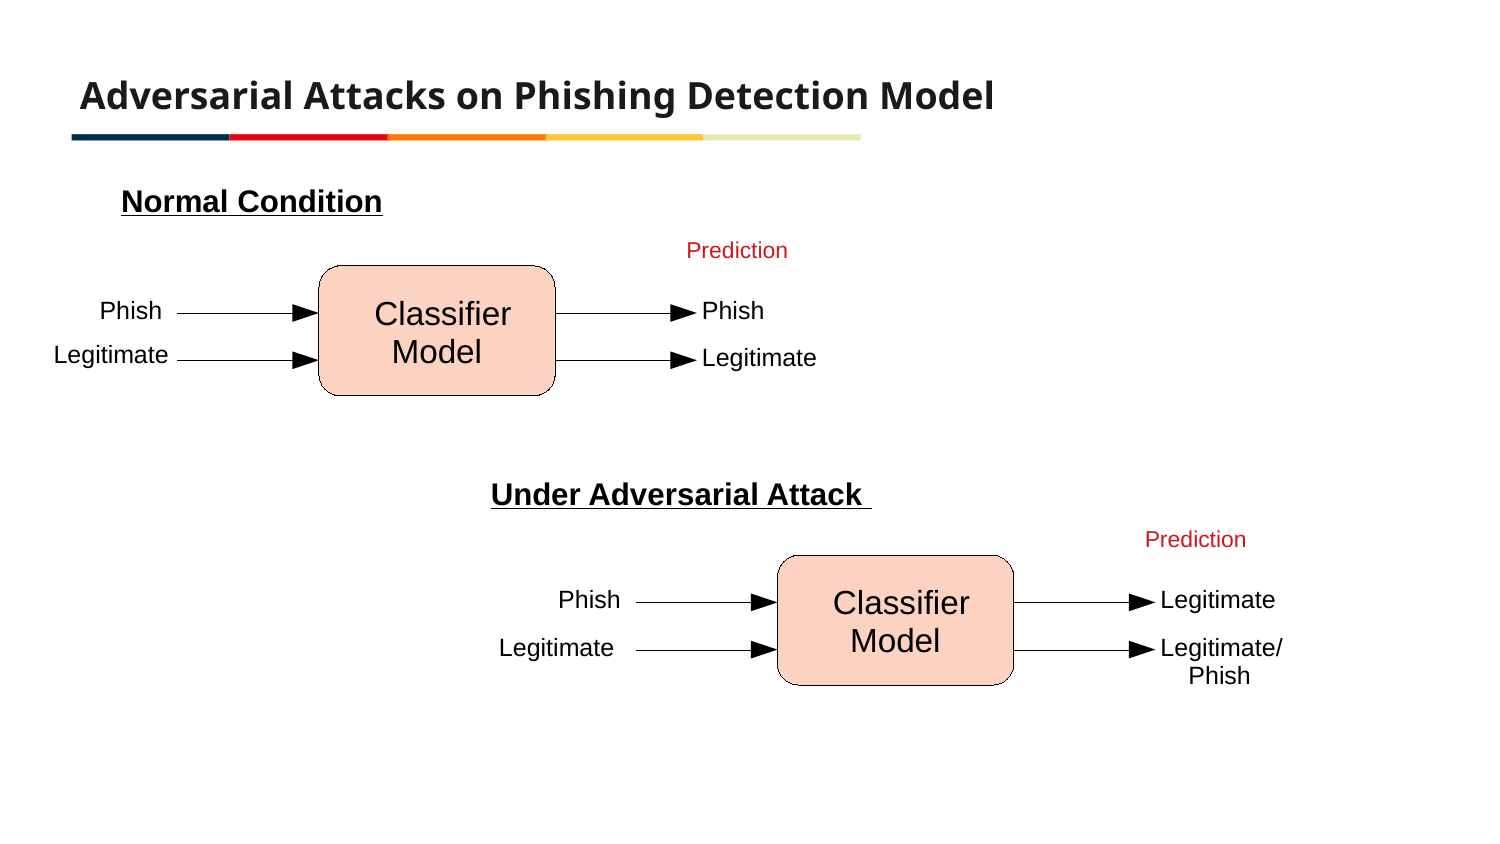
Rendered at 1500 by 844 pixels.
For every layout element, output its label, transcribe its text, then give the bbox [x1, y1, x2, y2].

text_box Legitimate [1145, 578, 1292, 622]
text_box Legitimate [484, 626, 638, 697]
text_box Normal Condition [106, 177, 398, 239]
text_box Phish [687, 289, 780, 333]
text_box Classifier Model [777, 555, 1014, 686]
text_box Under Adversarial Attack [476, 470, 898, 590]
text_box Prediction [1130, 519, 1262, 561]
text_box Legitimate [687, 336, 841, 408]
text_box Phish [84, 289, 178, 333]
text_box Classifier Model [318, 265, 556, 396]
text_box Legitimate/ Phish [1145, 626, 1300, 697]
text_box Phish [543, 590, 636, 622]
picture [70, 130, 875, 142]
text_box Prediction [671, 230, 804, 271]
text_box Legitimate [38, 333, 193, 405]
text_box Adversarial Attacks on Phishing Detection Model [64, 64, 1170, 164]
